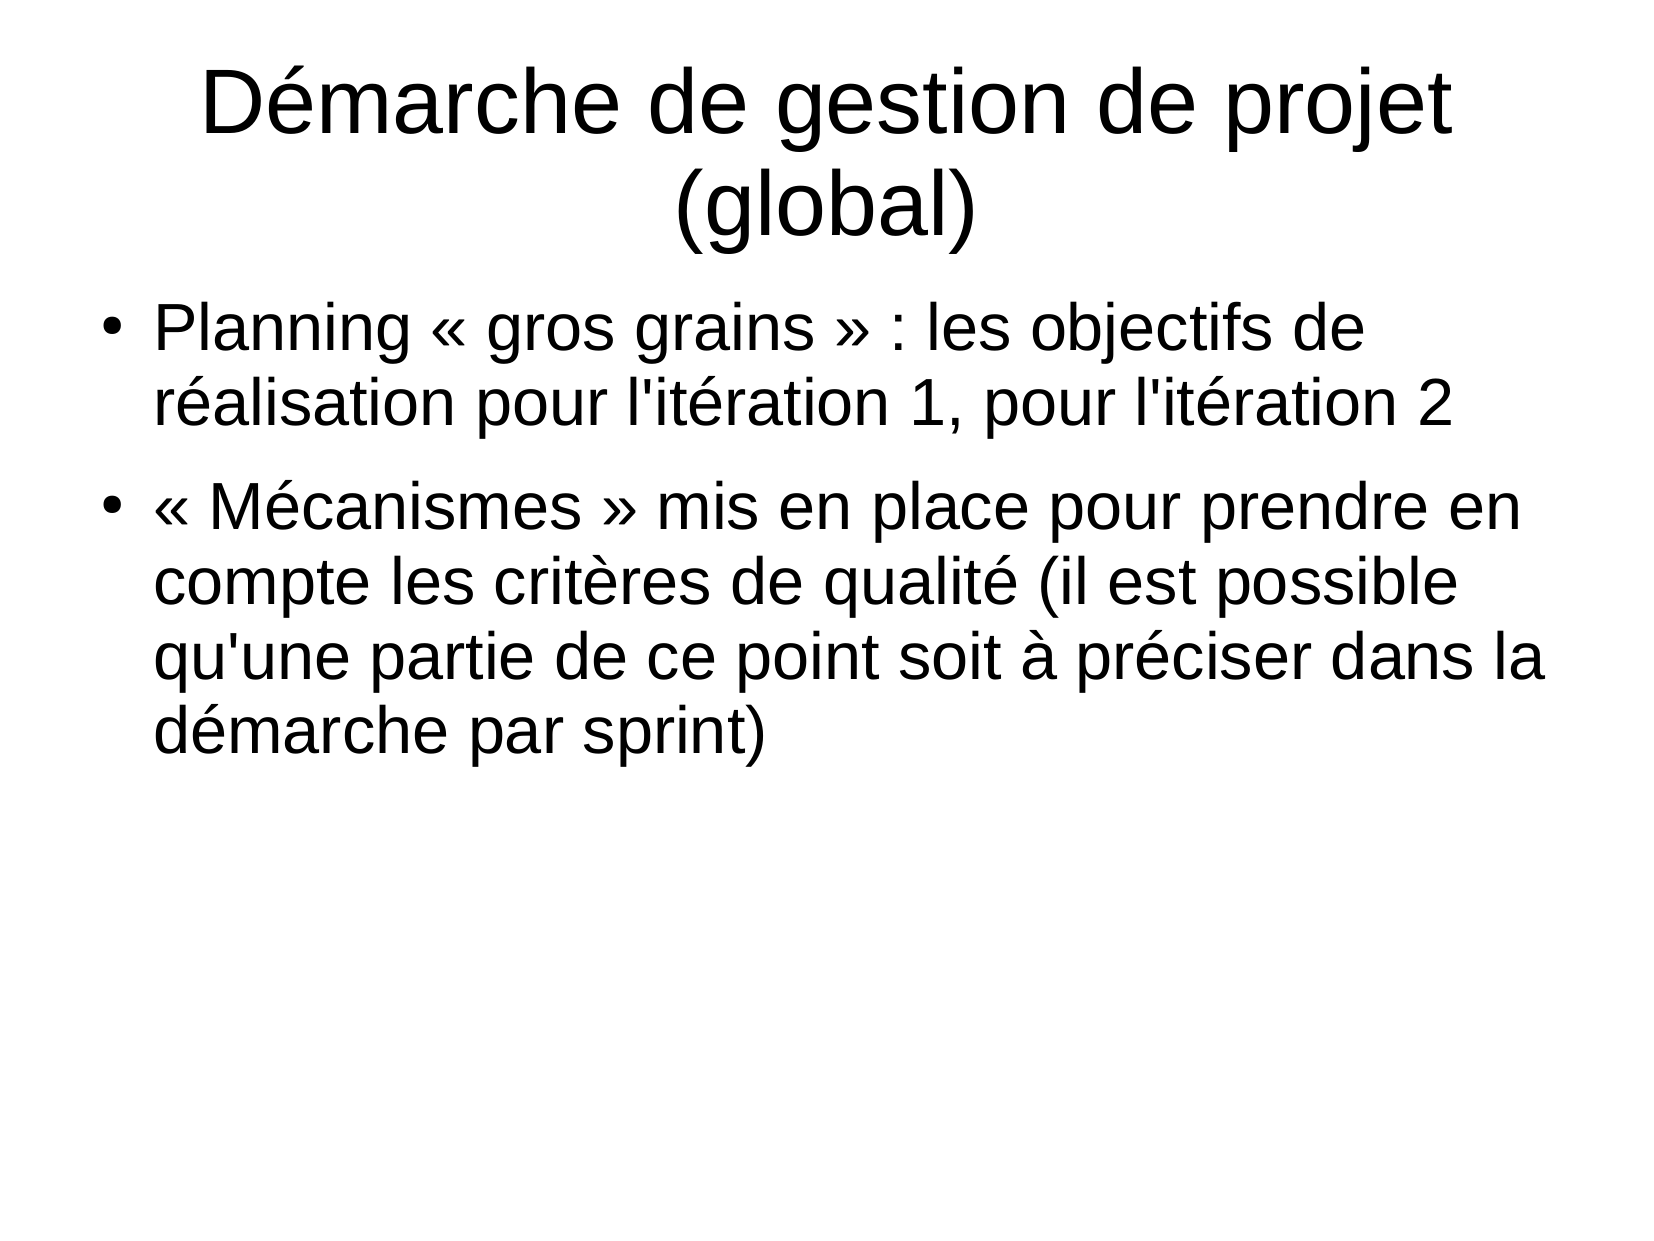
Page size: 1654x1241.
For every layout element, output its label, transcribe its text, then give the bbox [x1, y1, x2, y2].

list Planning « gros grains » : les objectifs de réalisation pour l'itération 1, pour l'itération 2 « Mécanismes » mis en place pour prendre en compte les critères de qualité (il est possible qu'une partie de ce point soit à préciser dans la démarche par sprint) [82, 290, 1571, 1109]
title Démarche de gestion de projet (global) [82, 49, 1571, 257]
